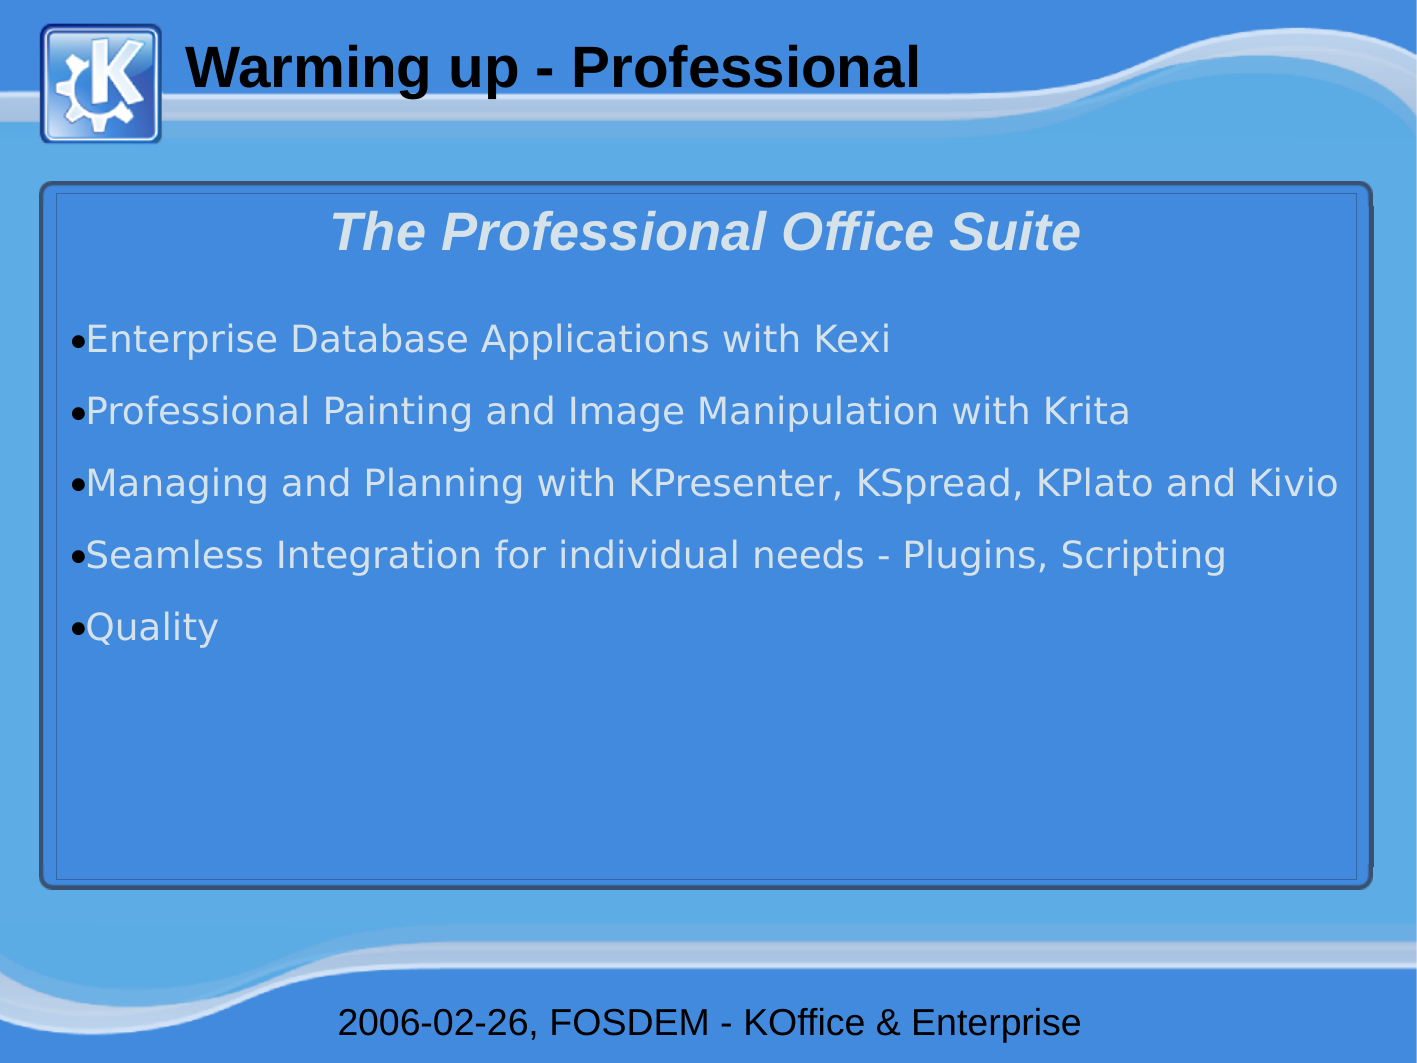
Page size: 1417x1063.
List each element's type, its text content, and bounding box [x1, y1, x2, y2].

text_box Warming up - Professional [170, 27, 1048, 104]
picture [0, 0, 1417, 1063]
text_box The Professional Office Suite Enterprise Database Applications with Kexi Professional Painting and Image Manipulation with Krita Managing and Planning with KPresenter, KSpread, KPlato and Kivio Seamless Integration for individual needs - Plugins, Scripting Quality [56, 193, 1357, 880]
